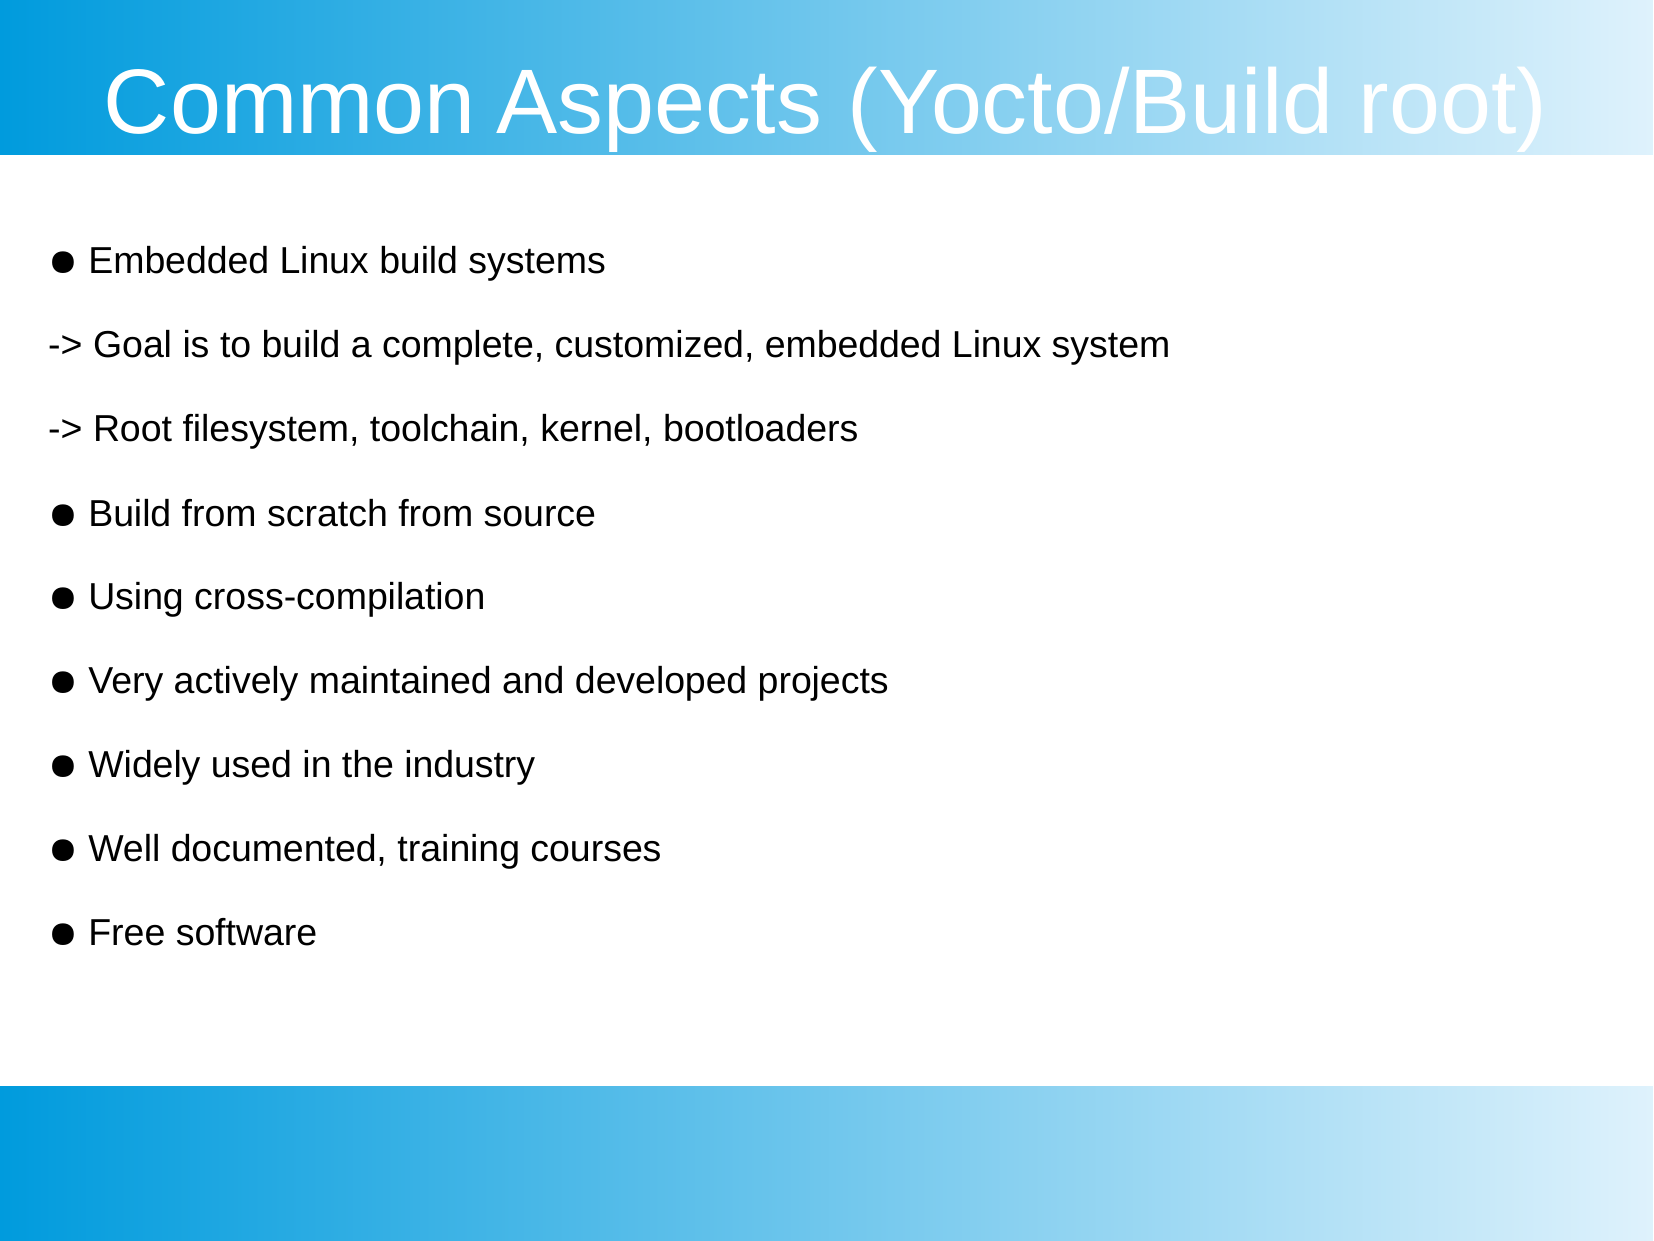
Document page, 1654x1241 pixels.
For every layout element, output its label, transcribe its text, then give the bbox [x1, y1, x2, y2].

title Common Aspects (Yocto/Build root) [82, 49, 1571, 155]
text_box ● Embedded Linux build systems -> Goal is to build a complete, customized, embedded Linux system -> Root filesystem, toolchain, kernel, bootloaders ● Build from scratch from source ● Using cross-compilation ● Very actively maintained and developed projects ● Widely used in the industry ● Well documented, training courses ● Free software [33, 190, 1490, 962]
